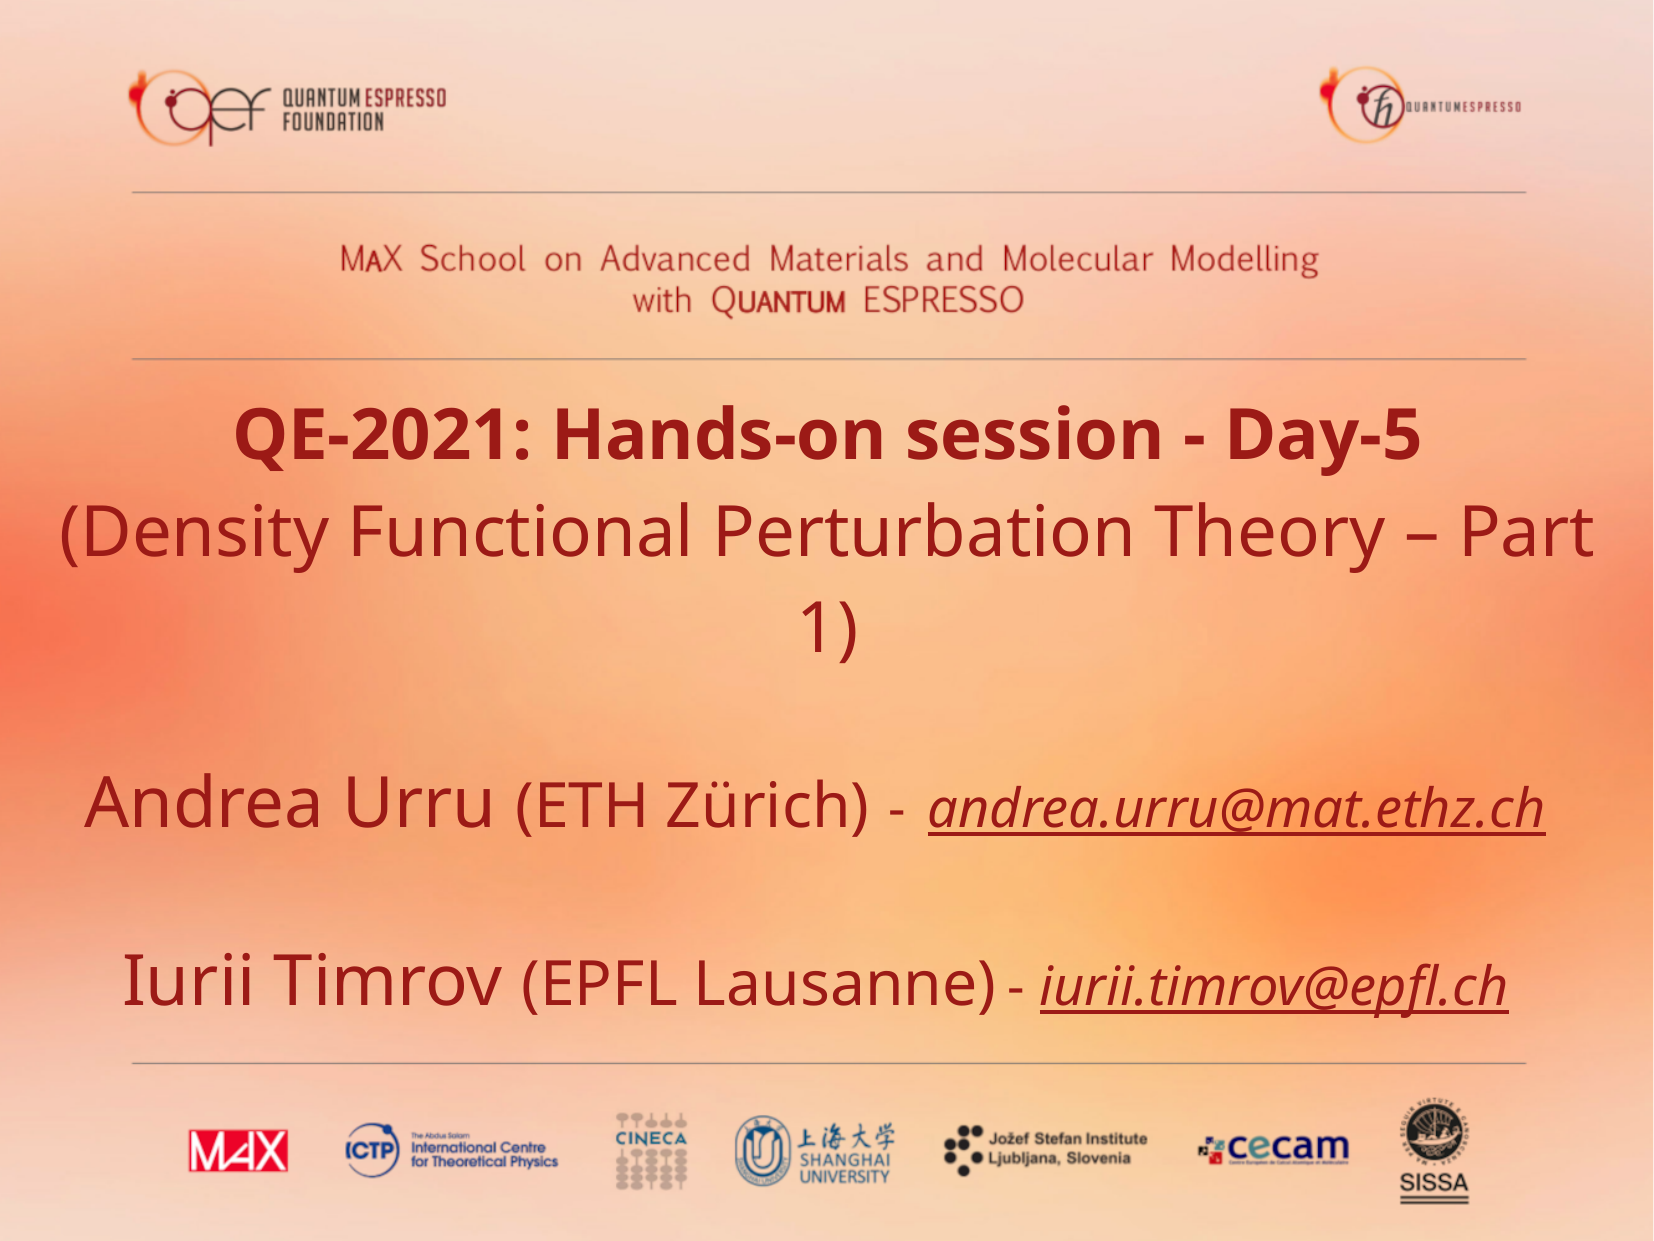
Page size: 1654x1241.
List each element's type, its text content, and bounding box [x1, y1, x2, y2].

title QE-2021: Hands-on session - Day-5 (Density Functional Perturbation Theory – Part 1) [41, 402, 1615, 655]
picture [0, 0, 1654, 1241]
text_box Andrea Urru (ETH Zürich) - andrea.urru@mat.ethz.ch Iurii Timrov (EPFL Lausanne) - iurii.timrov@epfl.ch [60, 657, 1571, 1192]
